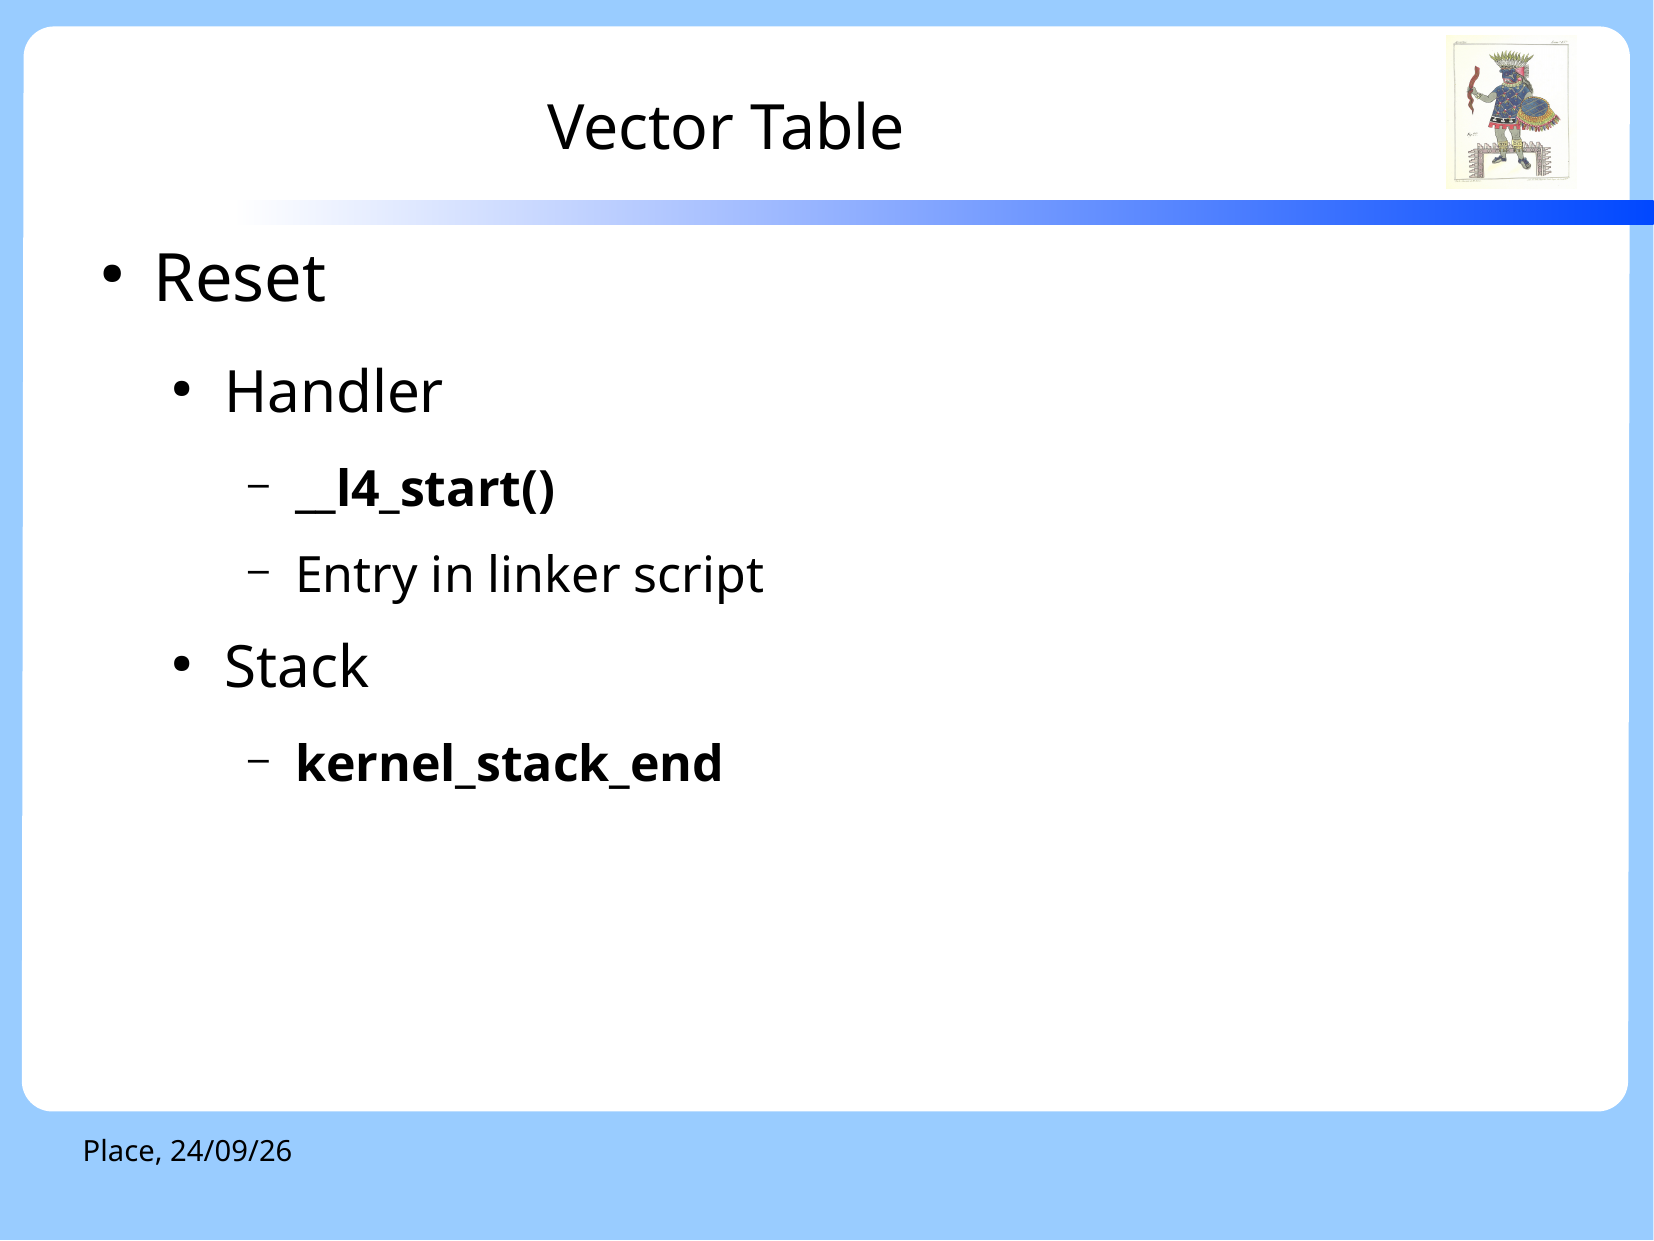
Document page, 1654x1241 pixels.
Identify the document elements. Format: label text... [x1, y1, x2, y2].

picture [1446, 35, 1577, 189]
list Reset Handler __l4_start() Entry in linker script Stack kernel_stack_end [82, 230, 1571, 1049]
title Vector Table [82, 49, 1371, 201]
